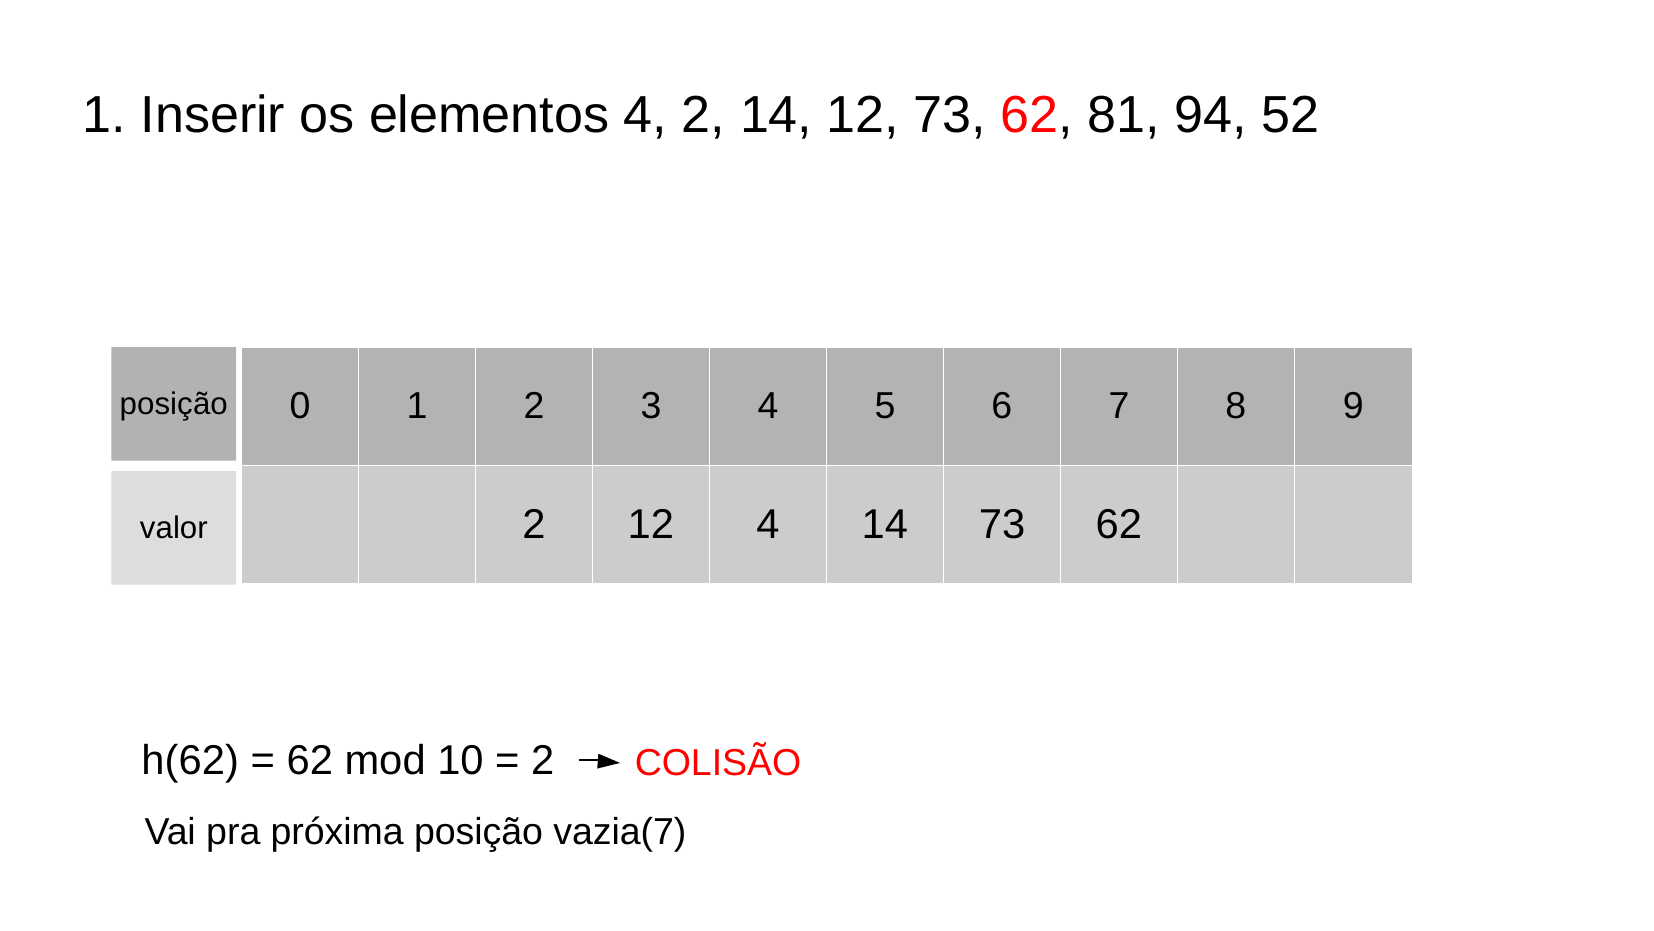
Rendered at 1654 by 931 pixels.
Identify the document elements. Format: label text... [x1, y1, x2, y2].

table_header 6 [944, 348, 1060, 465]
table_cell 4 [710, 466, 826, 583]
table_header 8 [1178, 348, 1294, 465]
table_cell [242, 466, 358, 583]
title 1. Inserir os elementos 4, 2, 14, 12, 73, 62, 81, 94, 52 [82, 37, 1571, 193]
table_cell [1178, 466, 1294, 583]
table_cell 2 [476, 466, 592, 583]
table_header 2 [476, 348, 592, 465]
table_cell 73 [944, 466, 1060, 583]
table_cell [1295, 466, 1412, 583]
table_cell [359, 466, 475, 583]
table_header 1 [359, 348, 475, 465]
table_cell 62 [1061, 466, 1177, 583]
table_cell 14 [827, 466, 943, 583]
text_box valor [111, 471, 237, 585]
table_header 3 [593, 348, 709, 465]
table_cell 12 [593, 466, 709, 583]
table_header 9 [1295, 348, 1412, 465]
table_header 7 [1061, 348, 1177, 465]
text_box Vai pra próxima posição vazia(7) [129, 803, 733, 902]
text_box COLISÃO [620, 734, 817, 792]
table_header 5 [827, 348, 943, 465]
text_box posição [111, 347, 237, 461]
table_header 0 [242, 348, 358, 465]
table_header 4 [710, 348, 826, 465]
text_box h(62) = 62 mod 10 = 2 [126, 729, 579, 791]
